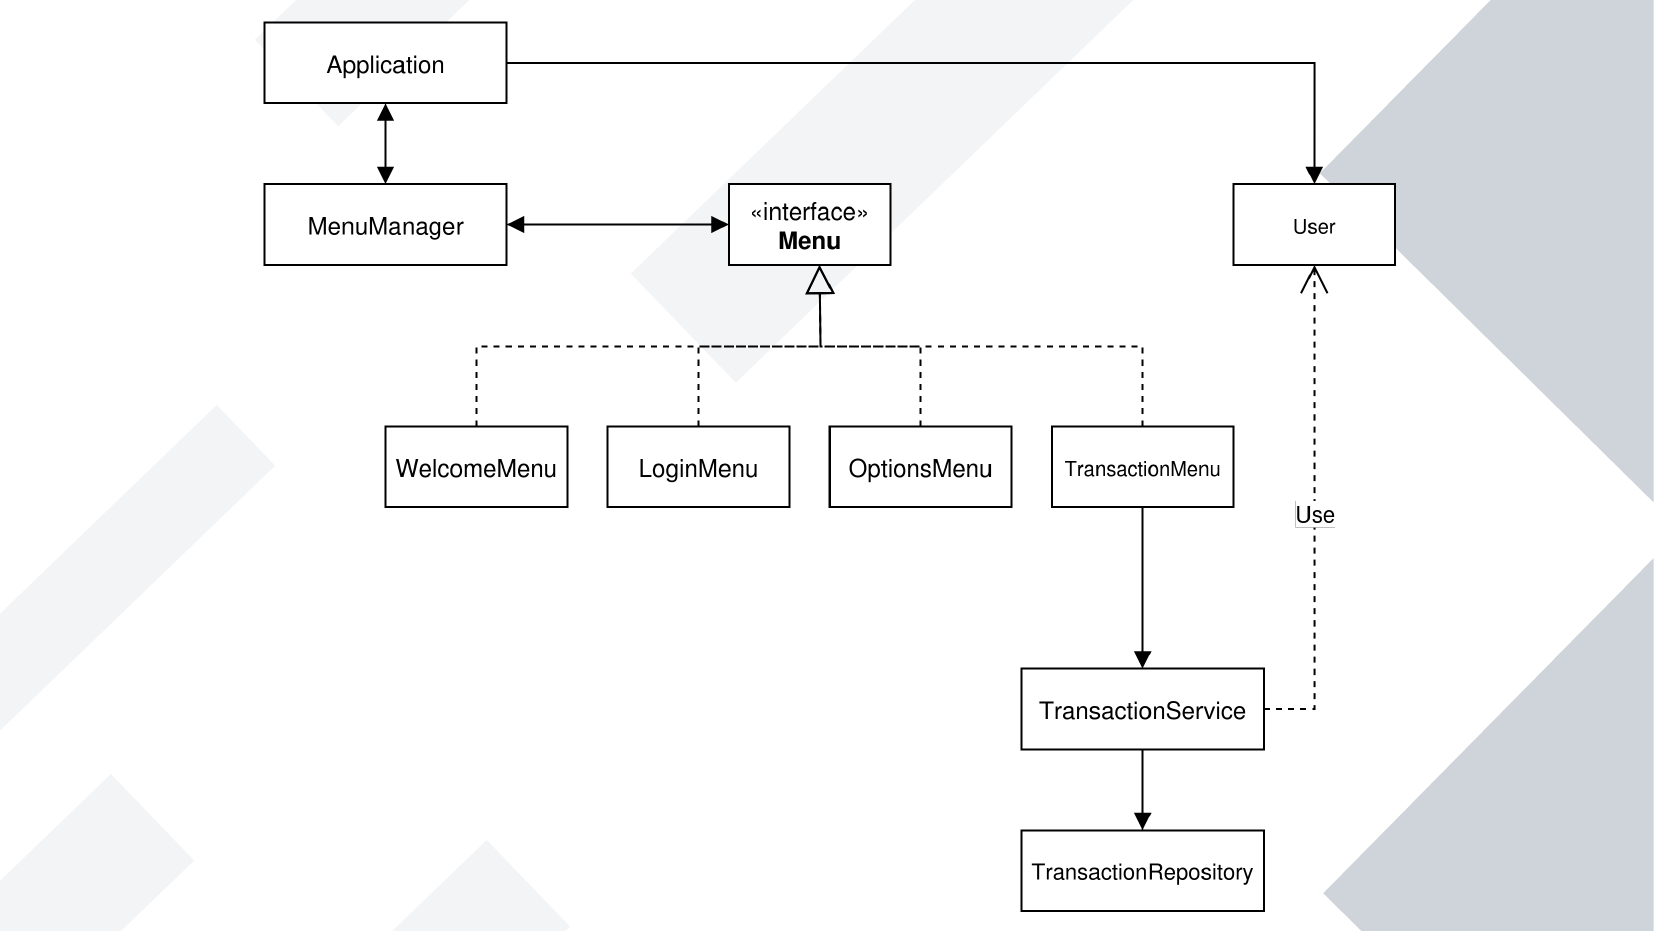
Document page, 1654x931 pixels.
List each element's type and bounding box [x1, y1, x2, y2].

picture [243, 1, 1416, 931]
